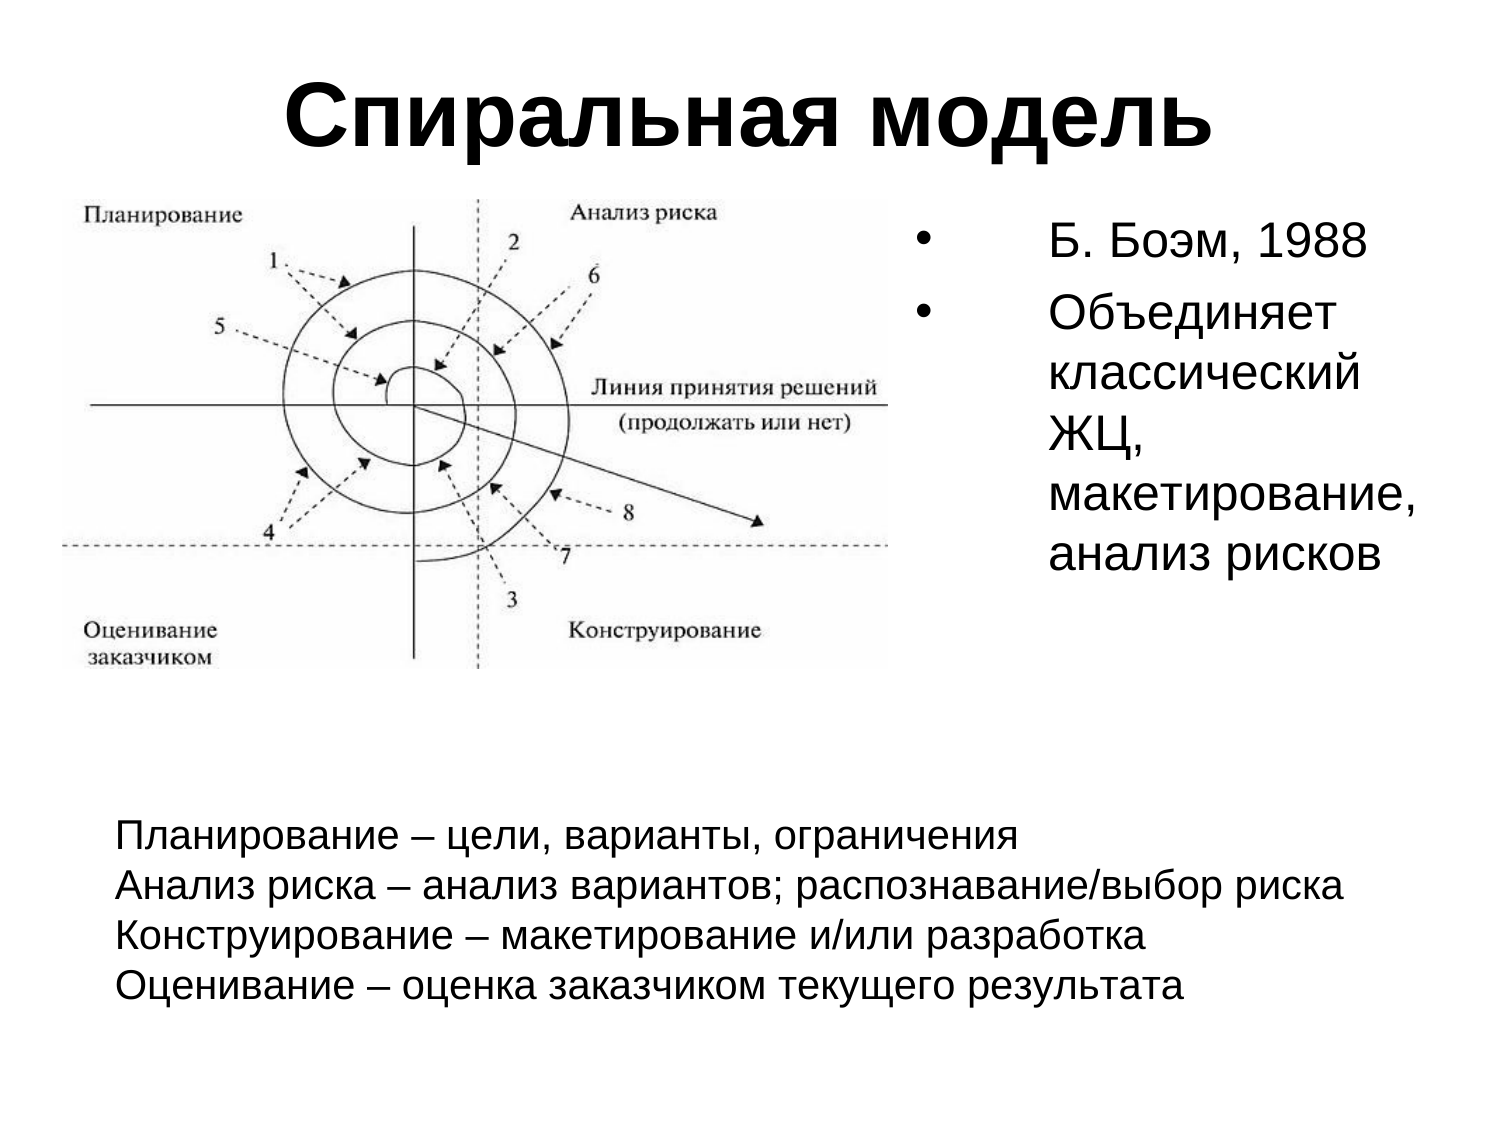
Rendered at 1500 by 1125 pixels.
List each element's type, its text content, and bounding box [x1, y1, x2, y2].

text_box Планирование – цели, варианты, ограничения Анализ риска – анализ вариантов; распознавание/выбор риска Конструирование – макетирование и/или разработка Оценивание – оценка заказчиком текущего результата [99, 799, 1388, 1016]
title Спиральная модель [75, 45, 1426, 175]
list Б. Боэм, 1988 Объединяет классический ЖЦ, макетирование, анализ рисков [899, 200, 1463, 713]
picture [62, 199, 888, 669]
